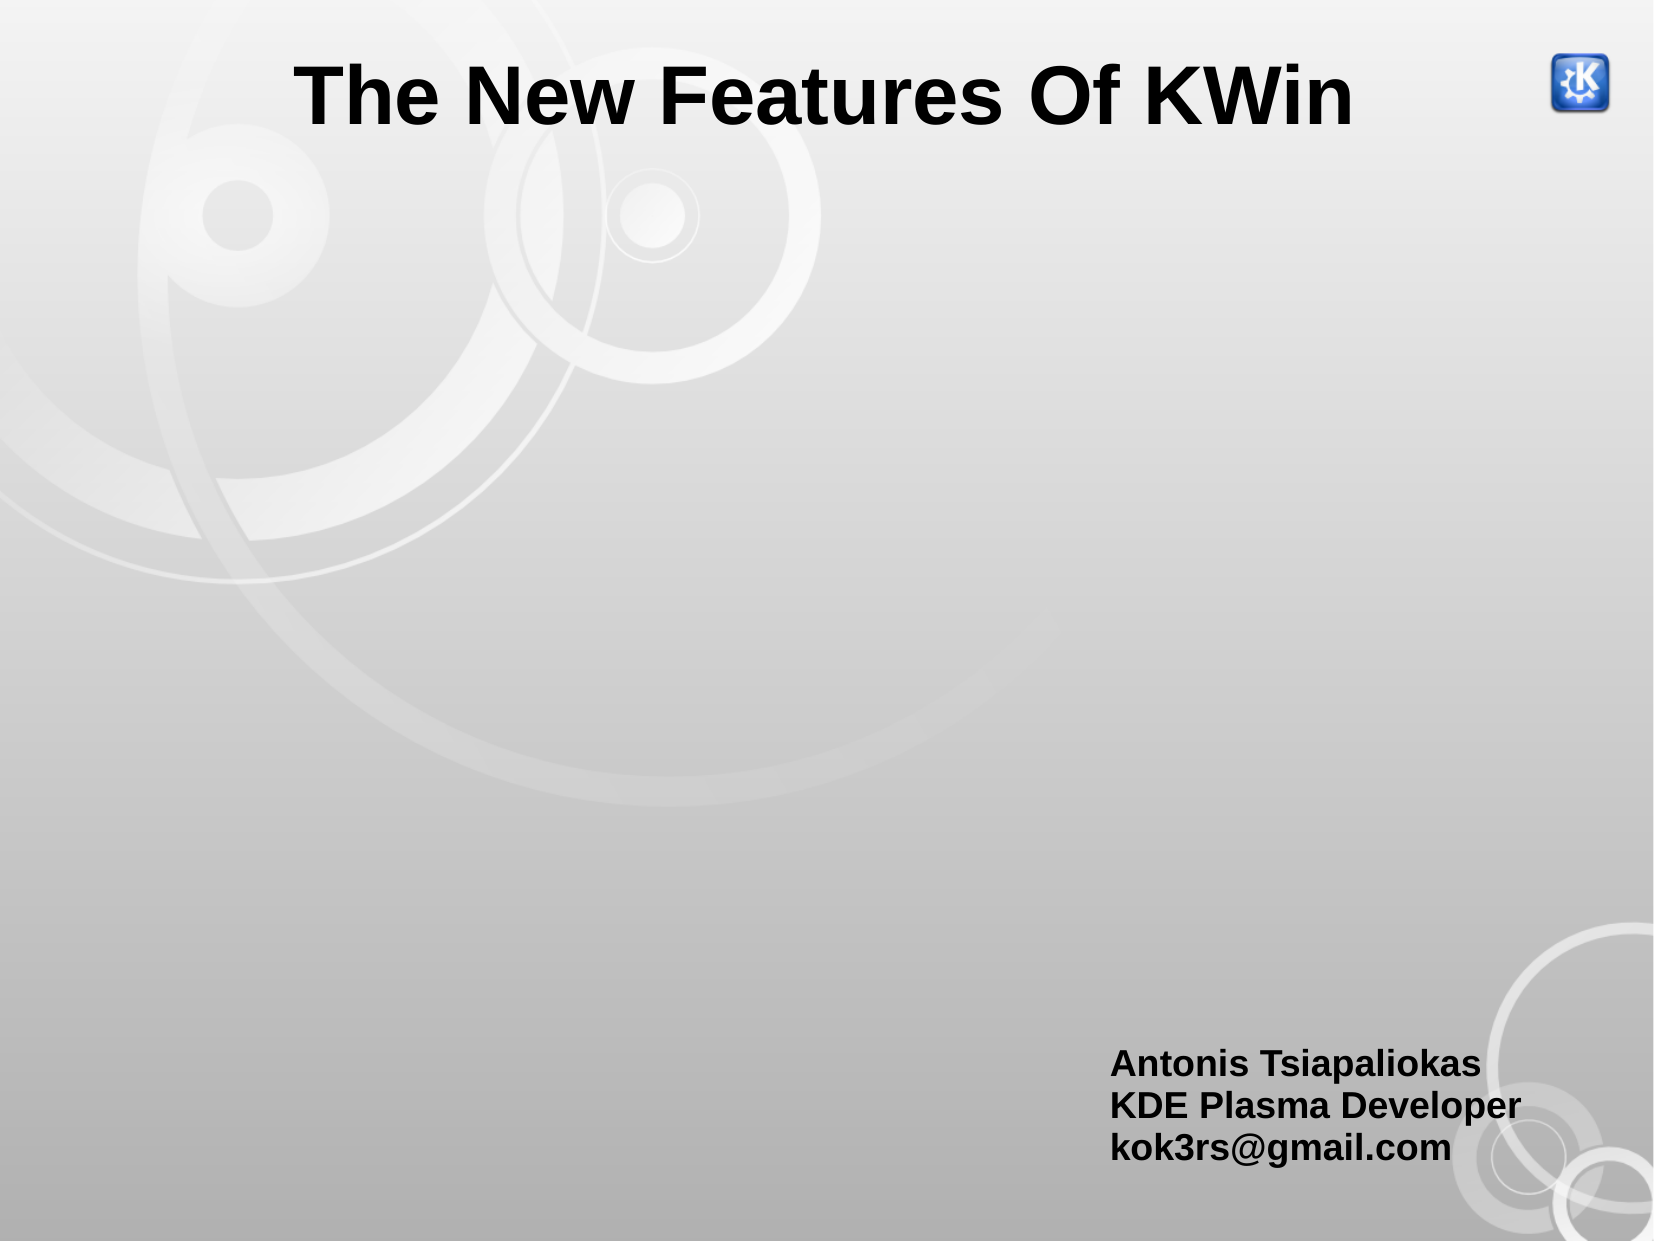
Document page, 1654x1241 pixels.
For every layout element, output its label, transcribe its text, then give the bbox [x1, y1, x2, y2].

text_box Antonis Tsiapaliokas KDE Plasma Developer kok3rs@gmail.com [1095, 1035, 1561, 1176]
text_box The New Features Of KWin [165, 42, 1486, 151]
picture [0, 0, 1654, 1241]
